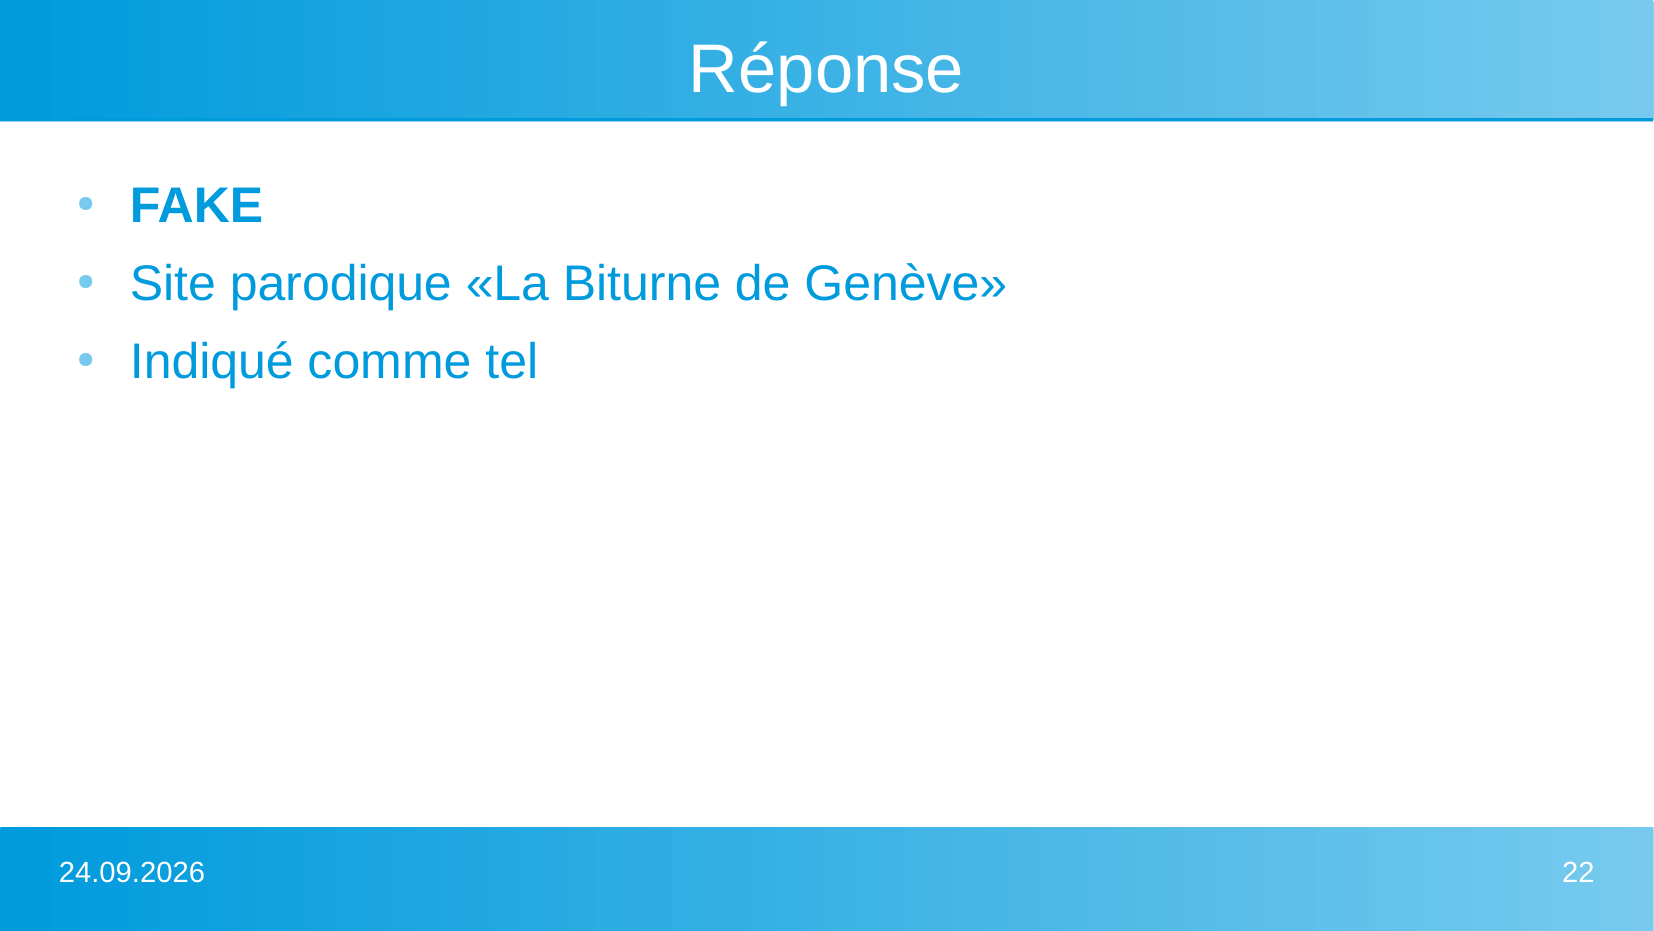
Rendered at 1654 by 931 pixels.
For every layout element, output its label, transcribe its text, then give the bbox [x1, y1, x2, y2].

title Réponse [59, 29, 1595, 108]
list FAKE Site parodique «La Biturne de Genève» Indiqué comme tel [59, 177, 1595, 768]
